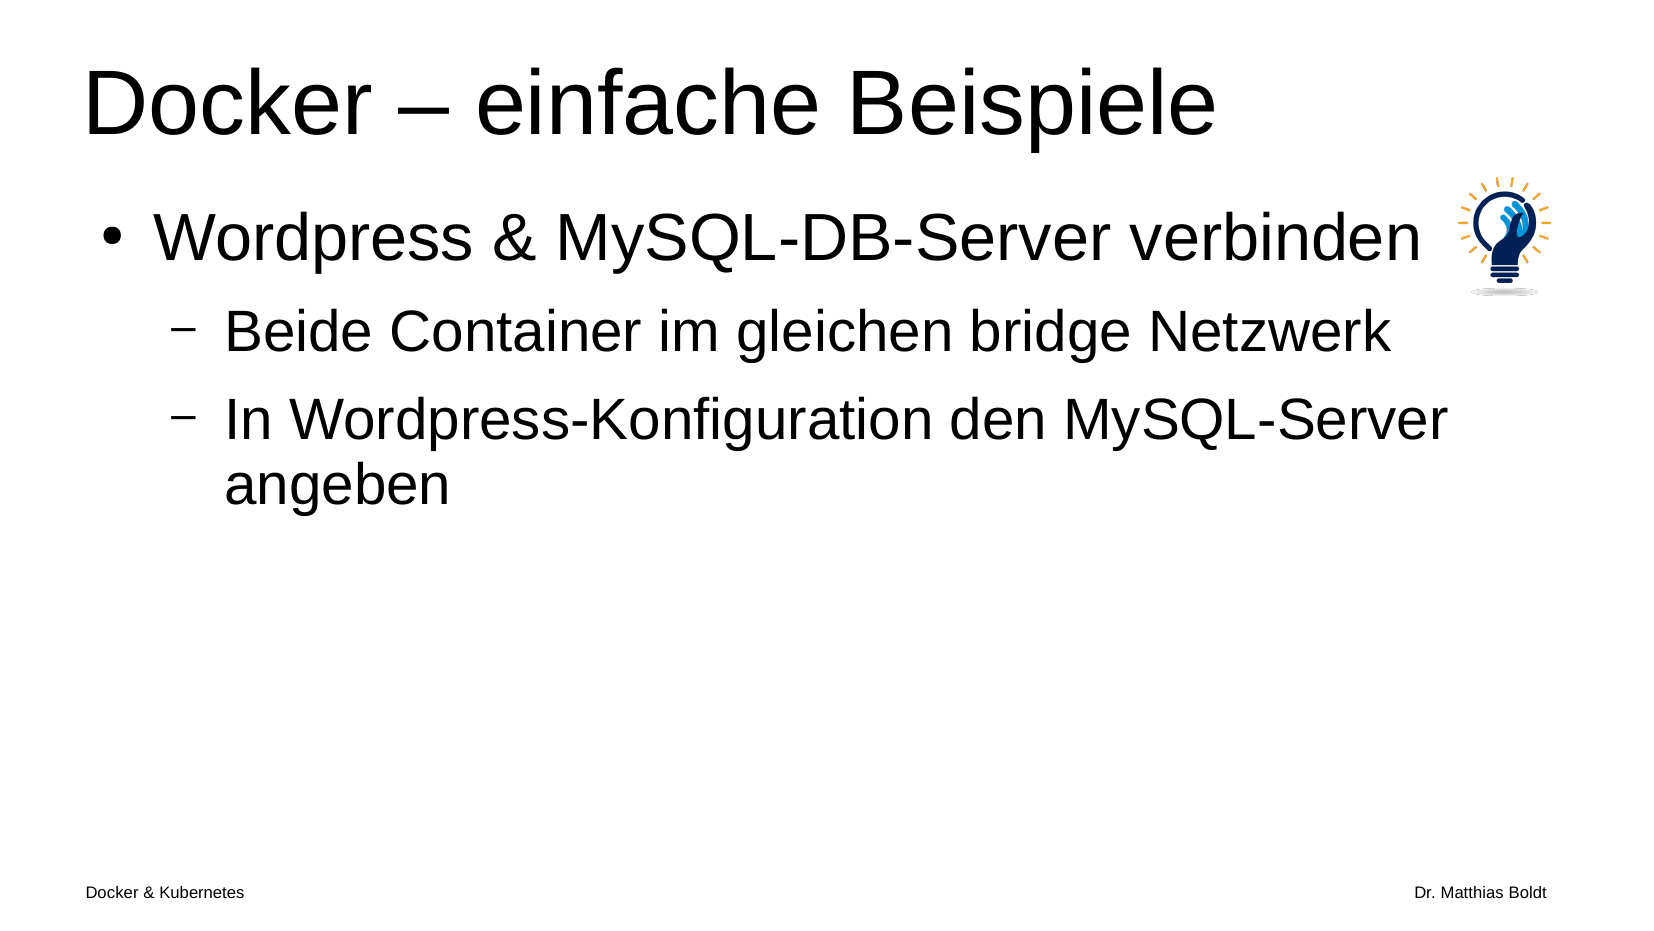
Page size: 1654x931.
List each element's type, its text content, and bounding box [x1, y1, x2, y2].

list Wordpress & MySQL-DB-Server verbinden Beide Container im gleichen bridge Netzwerk In Wordpress-Konfiguration den MySQL-Server angeben [82, 199, 1571, 845]
title Docker – einfache Beispiele [82, 25, 1571, 181]
text_box Docker & Kubernetes Dr. Matthias Boldt [70, 875, 1563, 910]
picture [1458, 177, 1551, 296]
